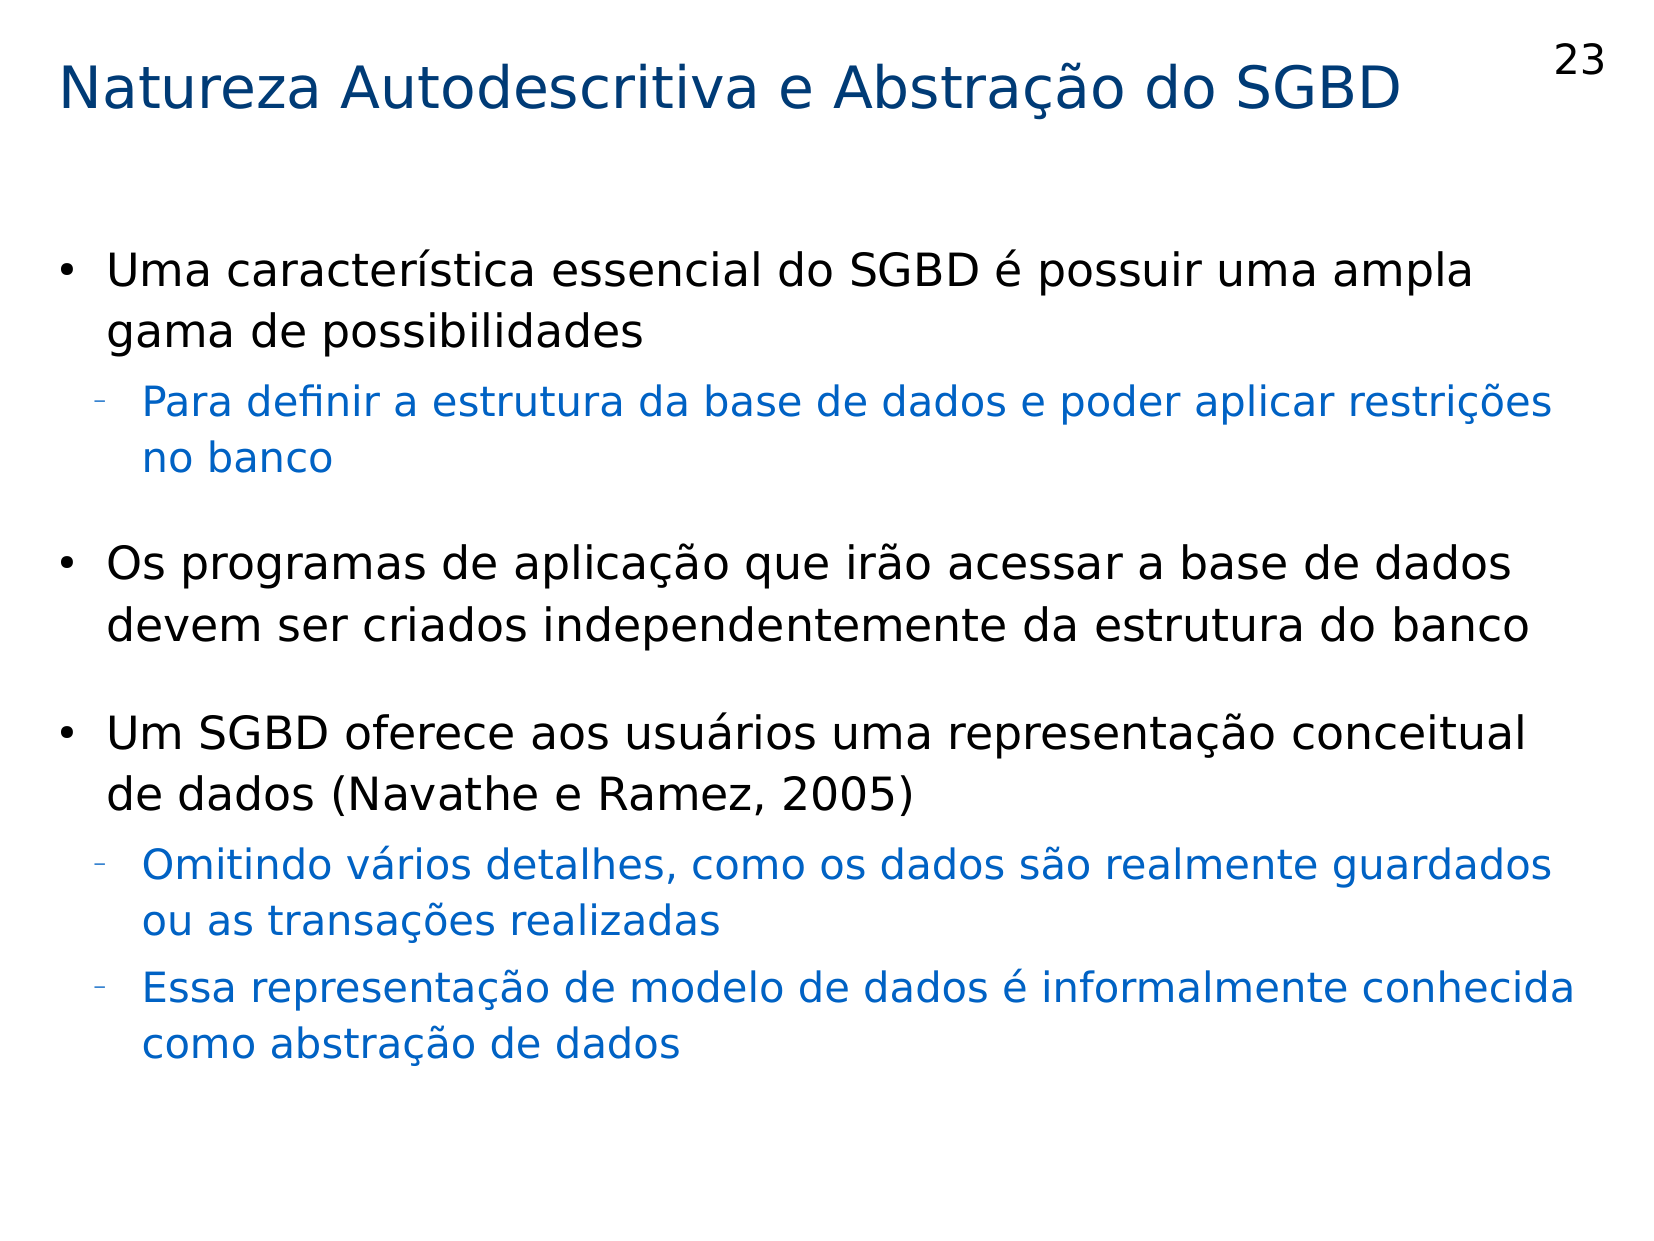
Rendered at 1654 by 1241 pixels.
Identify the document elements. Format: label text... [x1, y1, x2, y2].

title Natureza Autodescritiva e Abstração do SGBD [59, 29, 1506, 148]
list Uma característica essencial do SGBD é possuir uma ampla gama de possibilidades Para definir a estrutura da base de dados e poder aplicar restrições no banco Os programas de aplicação que irão acessar a base de dados devem ser criados independentemente da estrutura do banco Um SGBD oferece aos usuários uma representação conceitual de dados (Navathe e Ramez, 2005) Omitindo vários detalhes, como os dados são realmente guardados ou as transações realizadas Essa representação de modelo de dados é informalmente conhecida como abstração de dados [59, 236, 1595, 1211]
